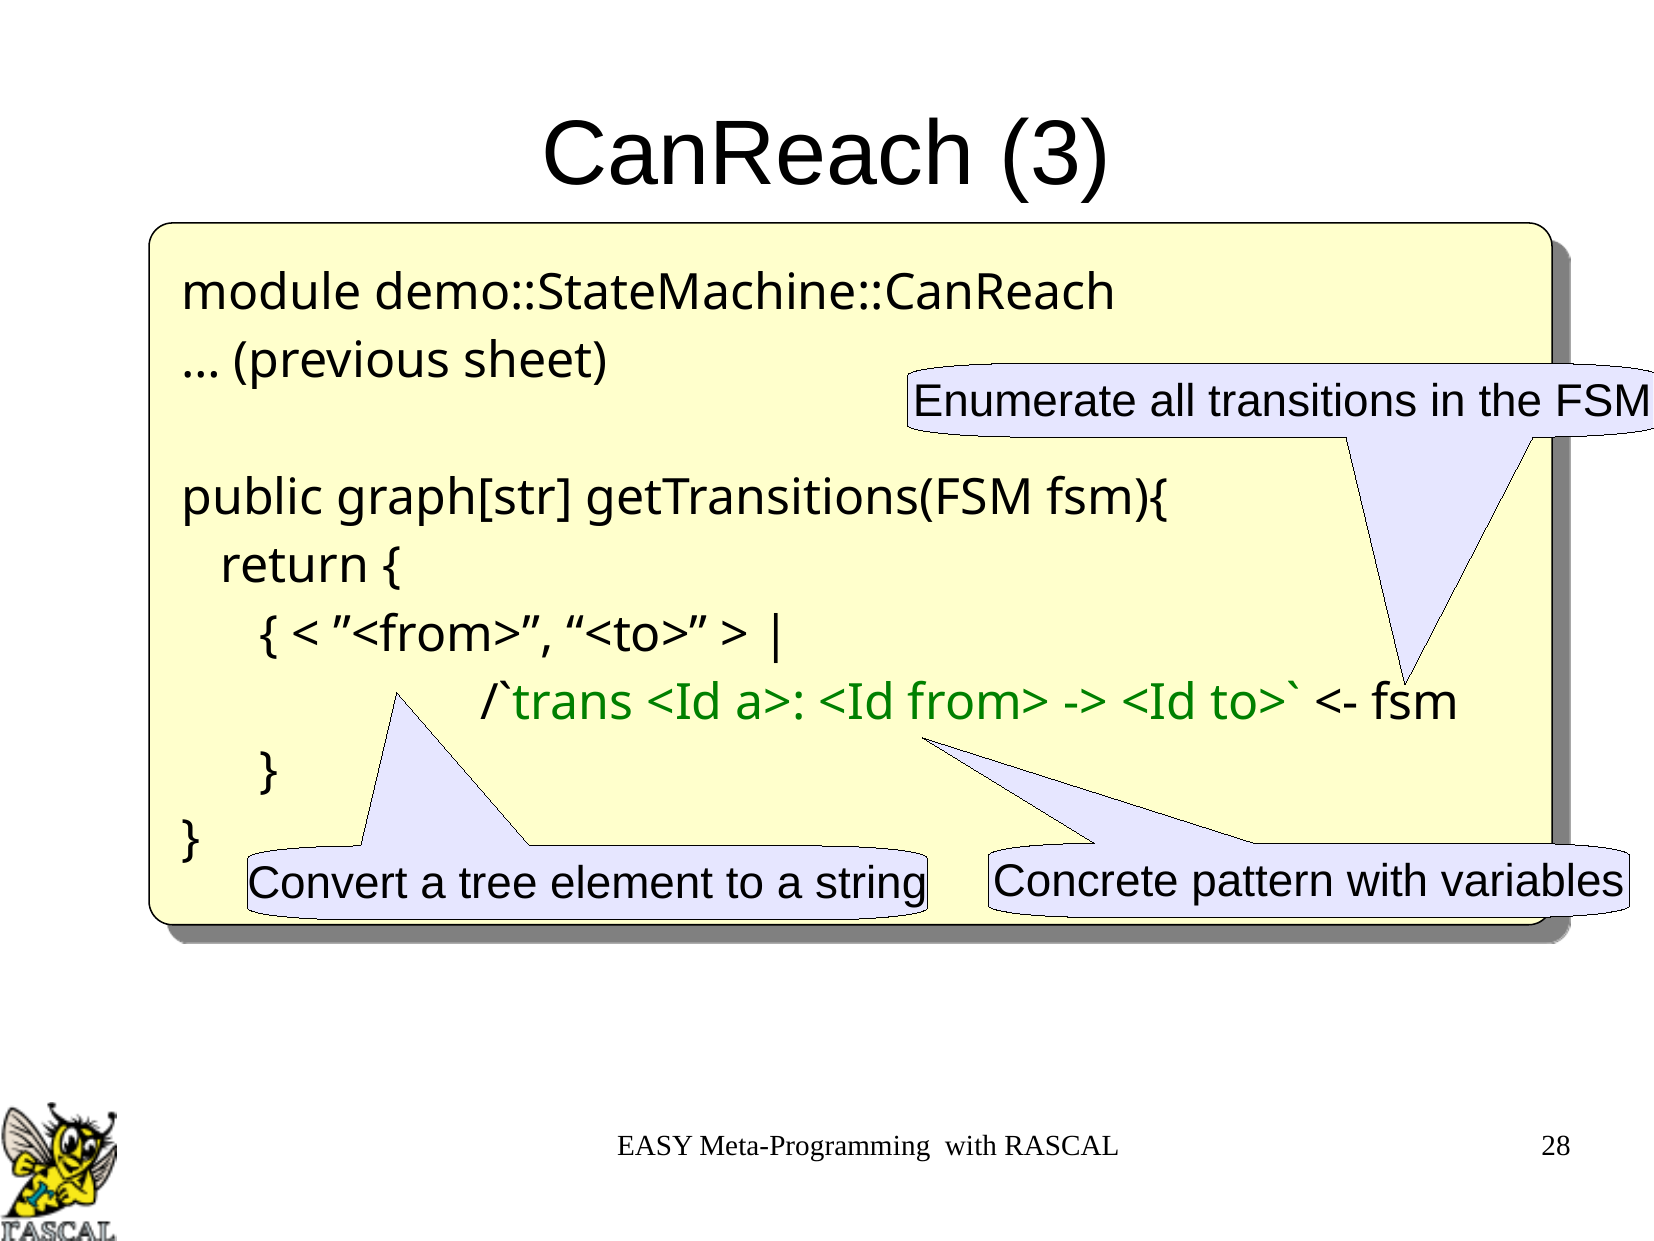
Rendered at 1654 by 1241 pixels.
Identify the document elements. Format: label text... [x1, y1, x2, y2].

title CanReach (3) [82, 56, 1571, 250]
text_box Convert a tree element to a string [247, 692, 928, 920]
text_box Enumerate all transitions in the FSM [907, 363, 1654, 685]
text_box [149, 222, 1553, 924]
text_box module demo::StateMachine::CanReach … (previous sheet) public graph[str] getTransitions(FSM fsm){ return { { < ”<from>”, “<to>” > | /`trans <Id a>: <Id from> -> <Id to>` <- fsm } } [166, 248, 1654, 1104]
picture [0, 1102, 117, 1241]
text_box Concrete pattern with variables [922, 737, 1630, 918]
